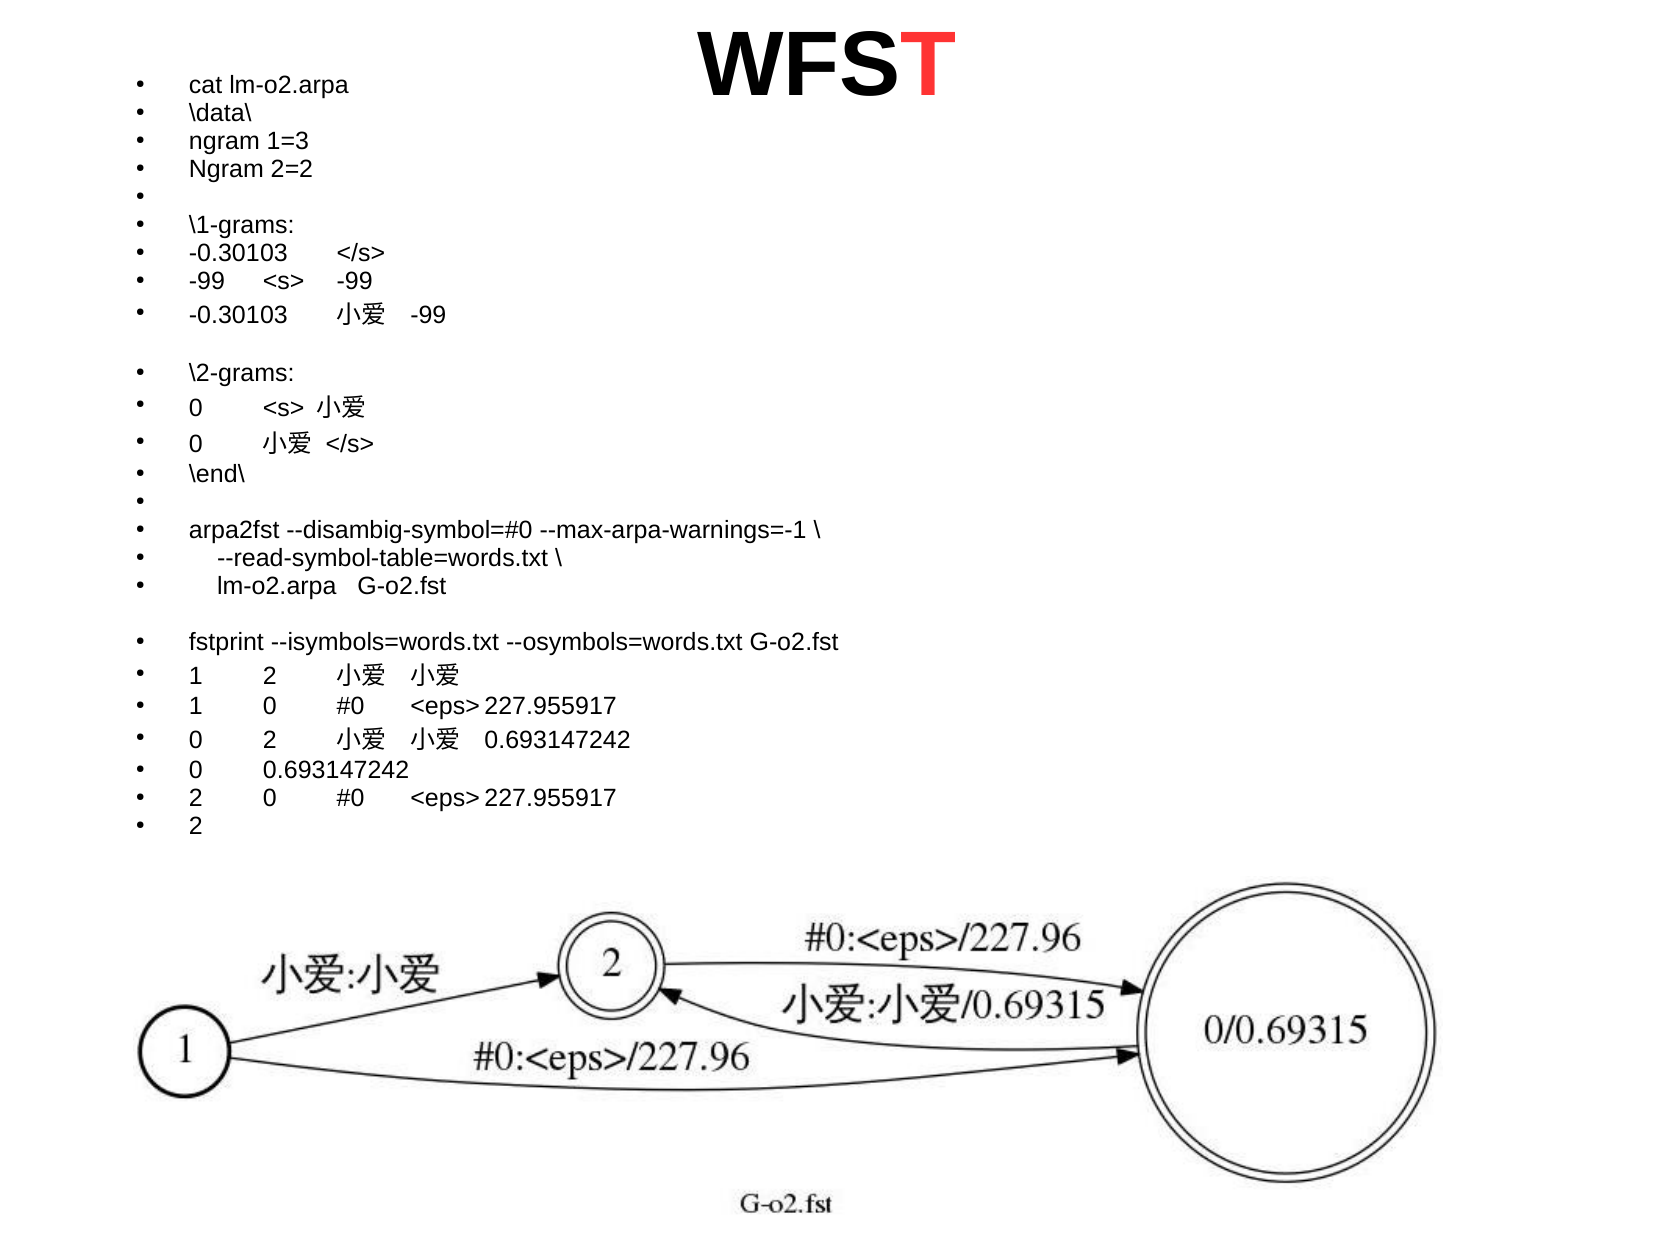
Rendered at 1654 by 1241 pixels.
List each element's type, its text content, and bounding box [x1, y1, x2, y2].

picture [133, 876, 1443, 1238]
title WFST [82, 0, 1571, 127]
list cat lm-o2.arpa \data\ ngram 1=3 Ngram 2=2 \1-grams: -0.30103 </s> -99 <s> -99 -0.30103 小爱 -99 \2-grams: 0 <s> 小爱 0 小爱 </s> \end\ arpa2fst --disambig-symbol=#0 --max-arpa-warnings=-1 \ --read-symbol-table=words.txt \ lm-o2.arpa G-o2.fst fstprint --isymbols=words.txt --osymbols=words.txt G-o2.fst 1 2 小爱 小爱 1 0 #0 <eps> 227.955917 0 2 小爱 小爱 0.693147242 0 0.693147242 2 0 #0 <eps> 227.955917 2 [118, 127, 1524, 898]
